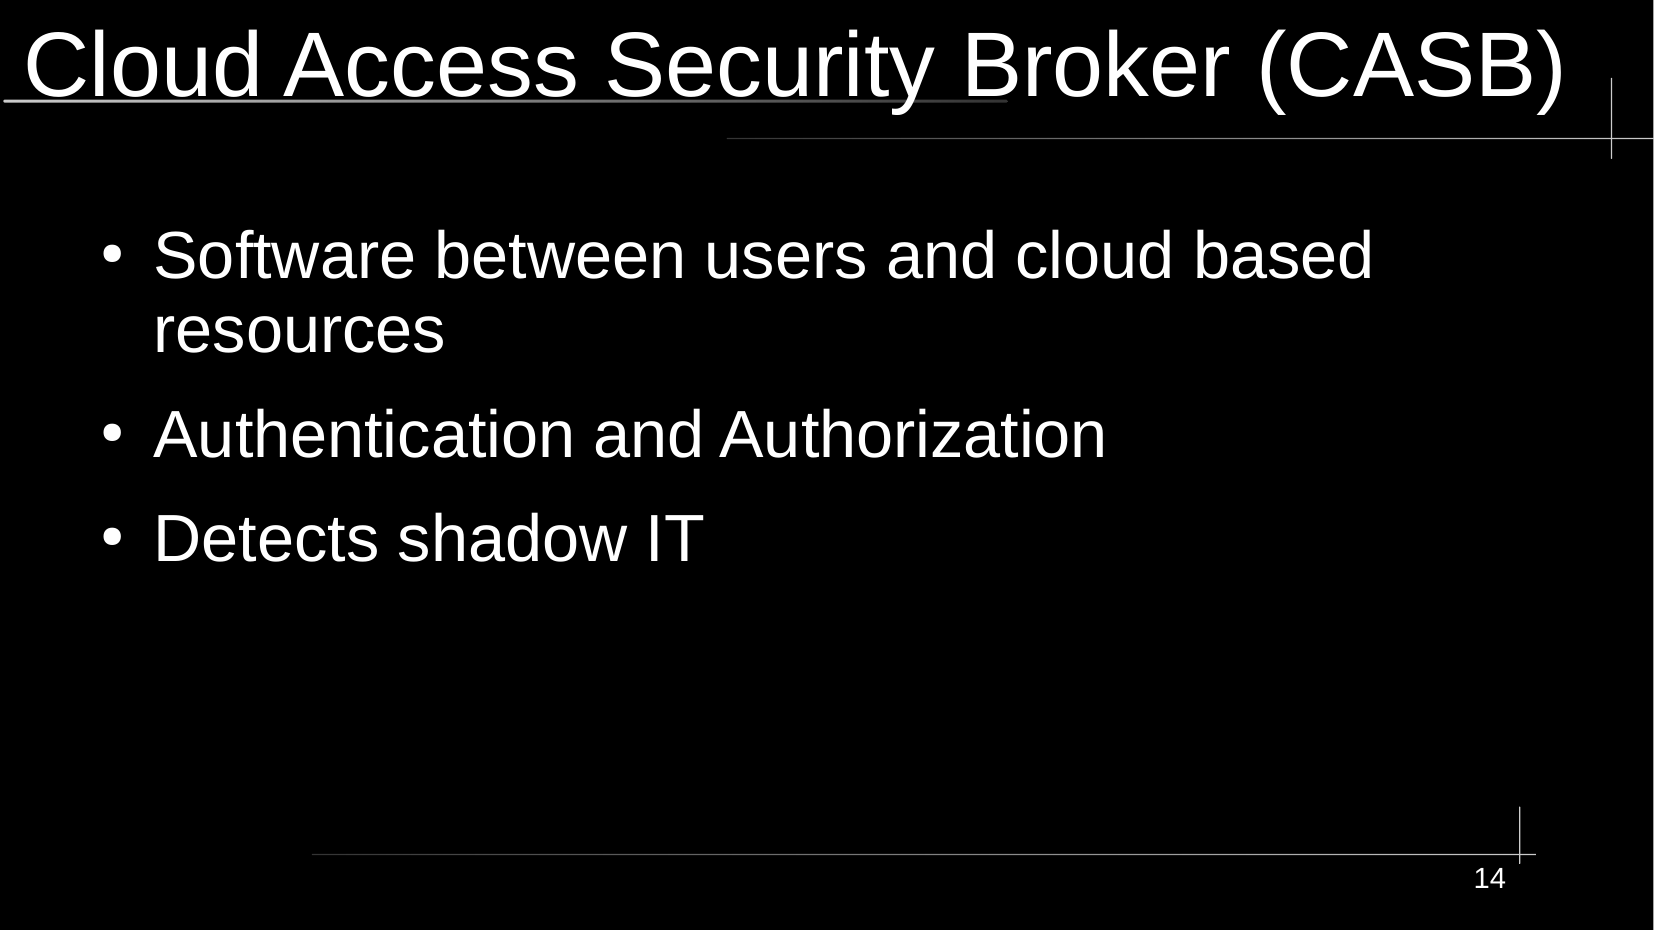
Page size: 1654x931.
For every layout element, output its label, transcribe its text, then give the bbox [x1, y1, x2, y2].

list Software between users and cloud based resources Authentication and Authorization Detects shadow IT [82, 217, 1571, 851]
title Cloud Access Security Broker (CASB) [23, 11, 1589, 119]
